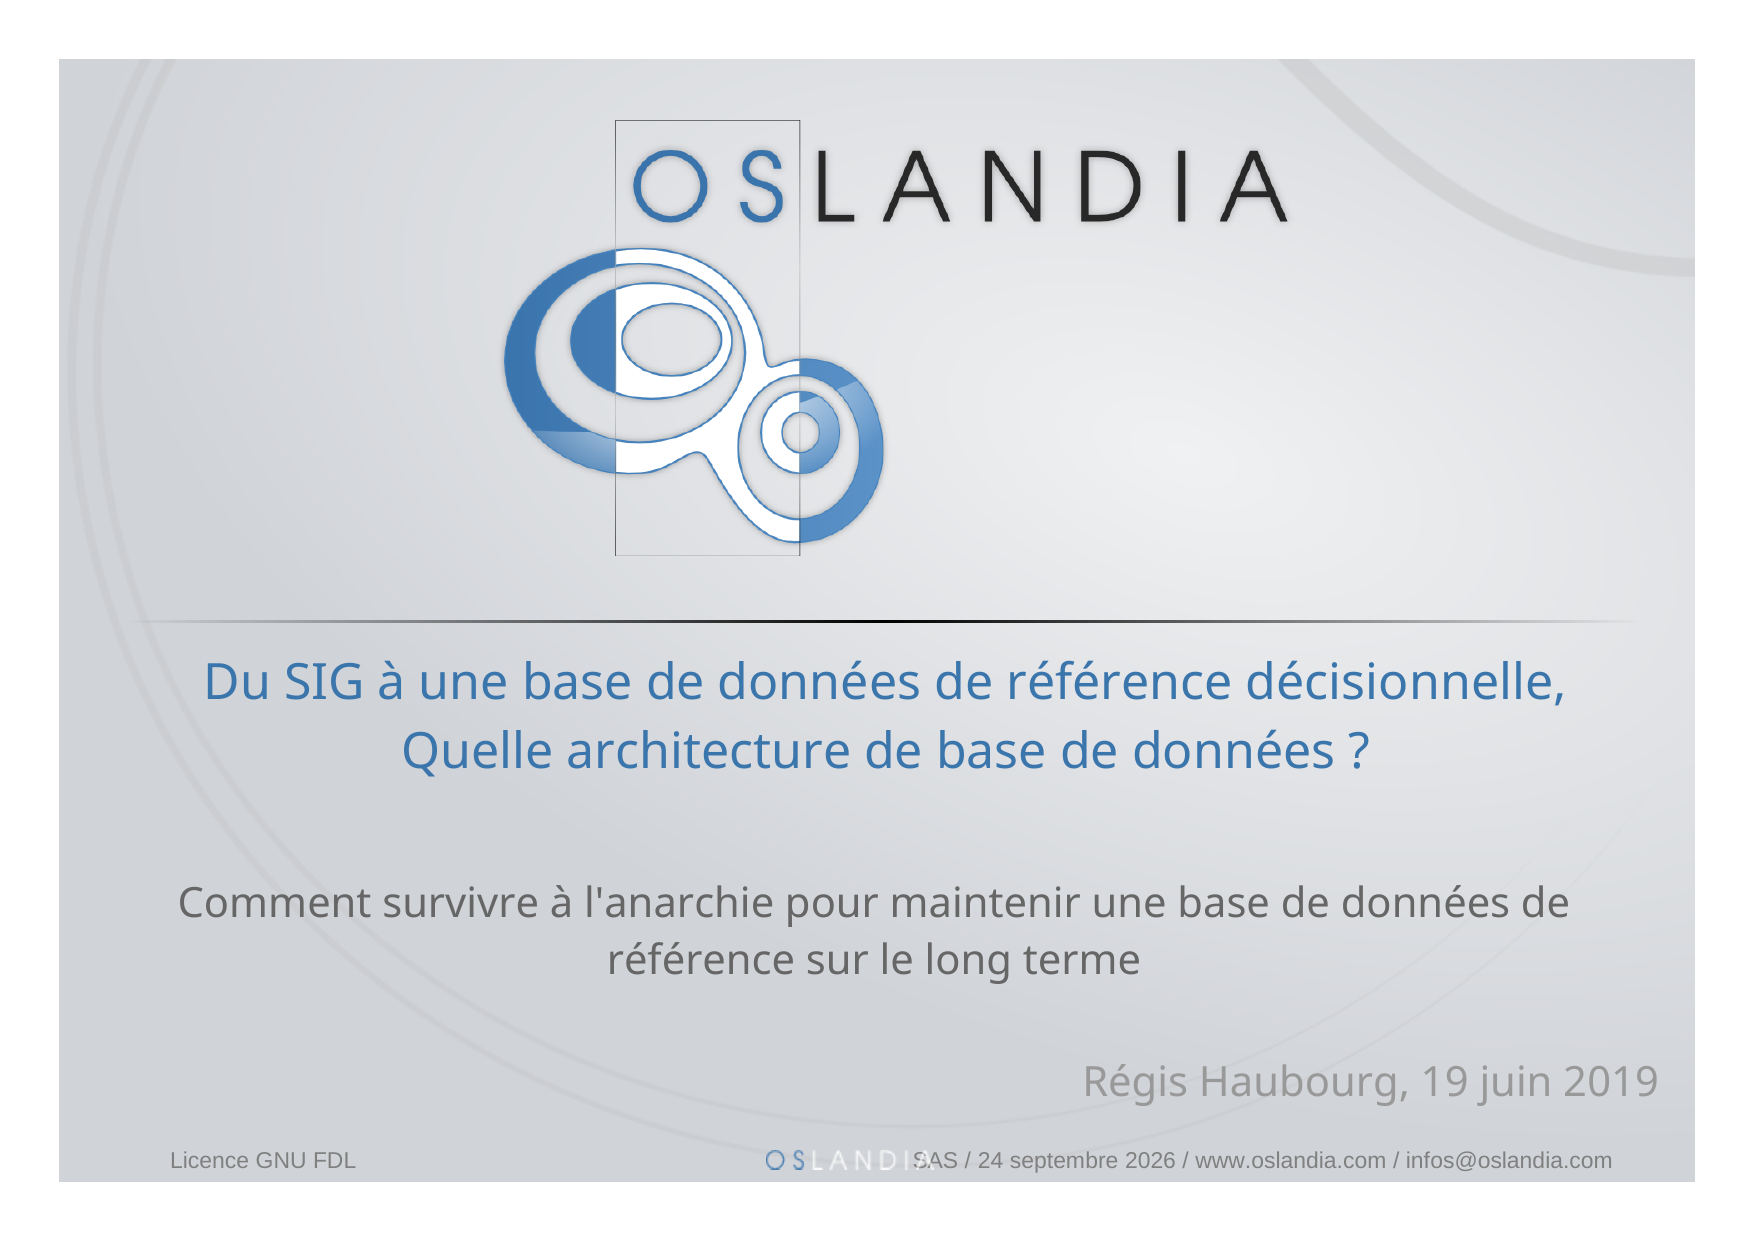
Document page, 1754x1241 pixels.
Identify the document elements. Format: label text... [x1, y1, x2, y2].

picture [59, 59, 1695, 1182]
title Comment survivre à l'anarchie pour maintenir une base de données de référence sur le long terme [135, 791, 1613, 1069]
title Du SIG à une base de données de référence décisionnelle, Quelle architecture de base de données ? [129, 614, 1642, 815]
list Régis Haubourg, 19 juin 2019 [389, 1051, 1660, 1111]
text_box png [0, 656, 8, 714]
